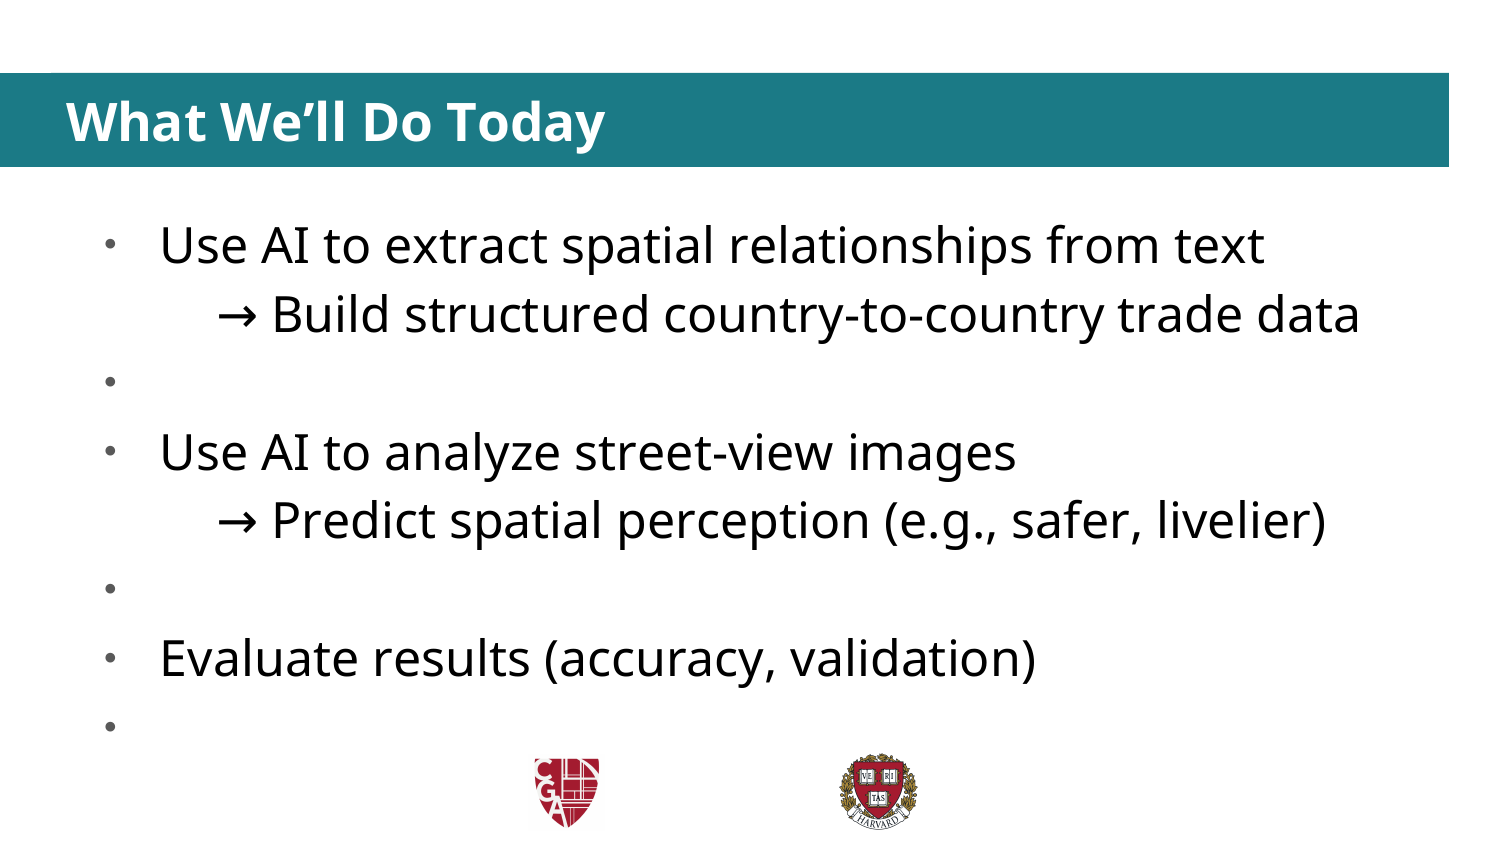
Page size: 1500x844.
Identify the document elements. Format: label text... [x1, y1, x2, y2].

title What We’ll Do Today [51, 72, 1449, 167]
list Use AI to extract spatial relationships from text → Build structured country-to-country trade data Use AI to analyze street-view images → Predict spatial perception (e.g., safer, livelier) Evaluate results (accuracy, validation) [51, 189, 1449, 754]
